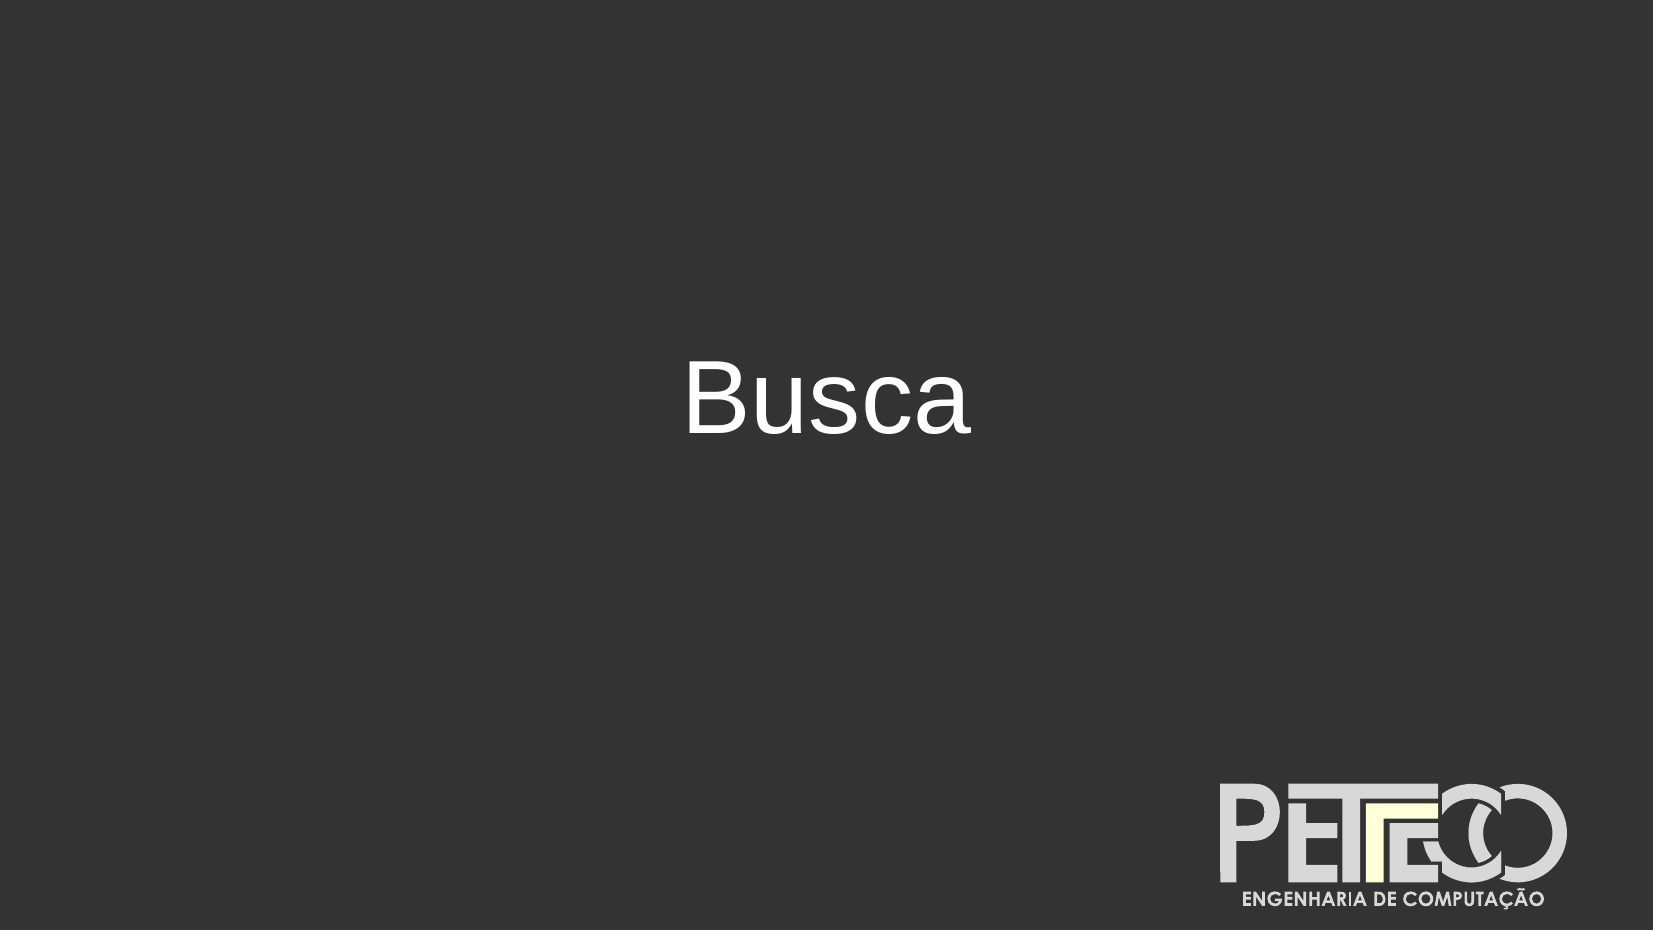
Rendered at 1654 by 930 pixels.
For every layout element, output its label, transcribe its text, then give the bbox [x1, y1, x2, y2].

subtitle Busca [82, 37, 1571, 757]
